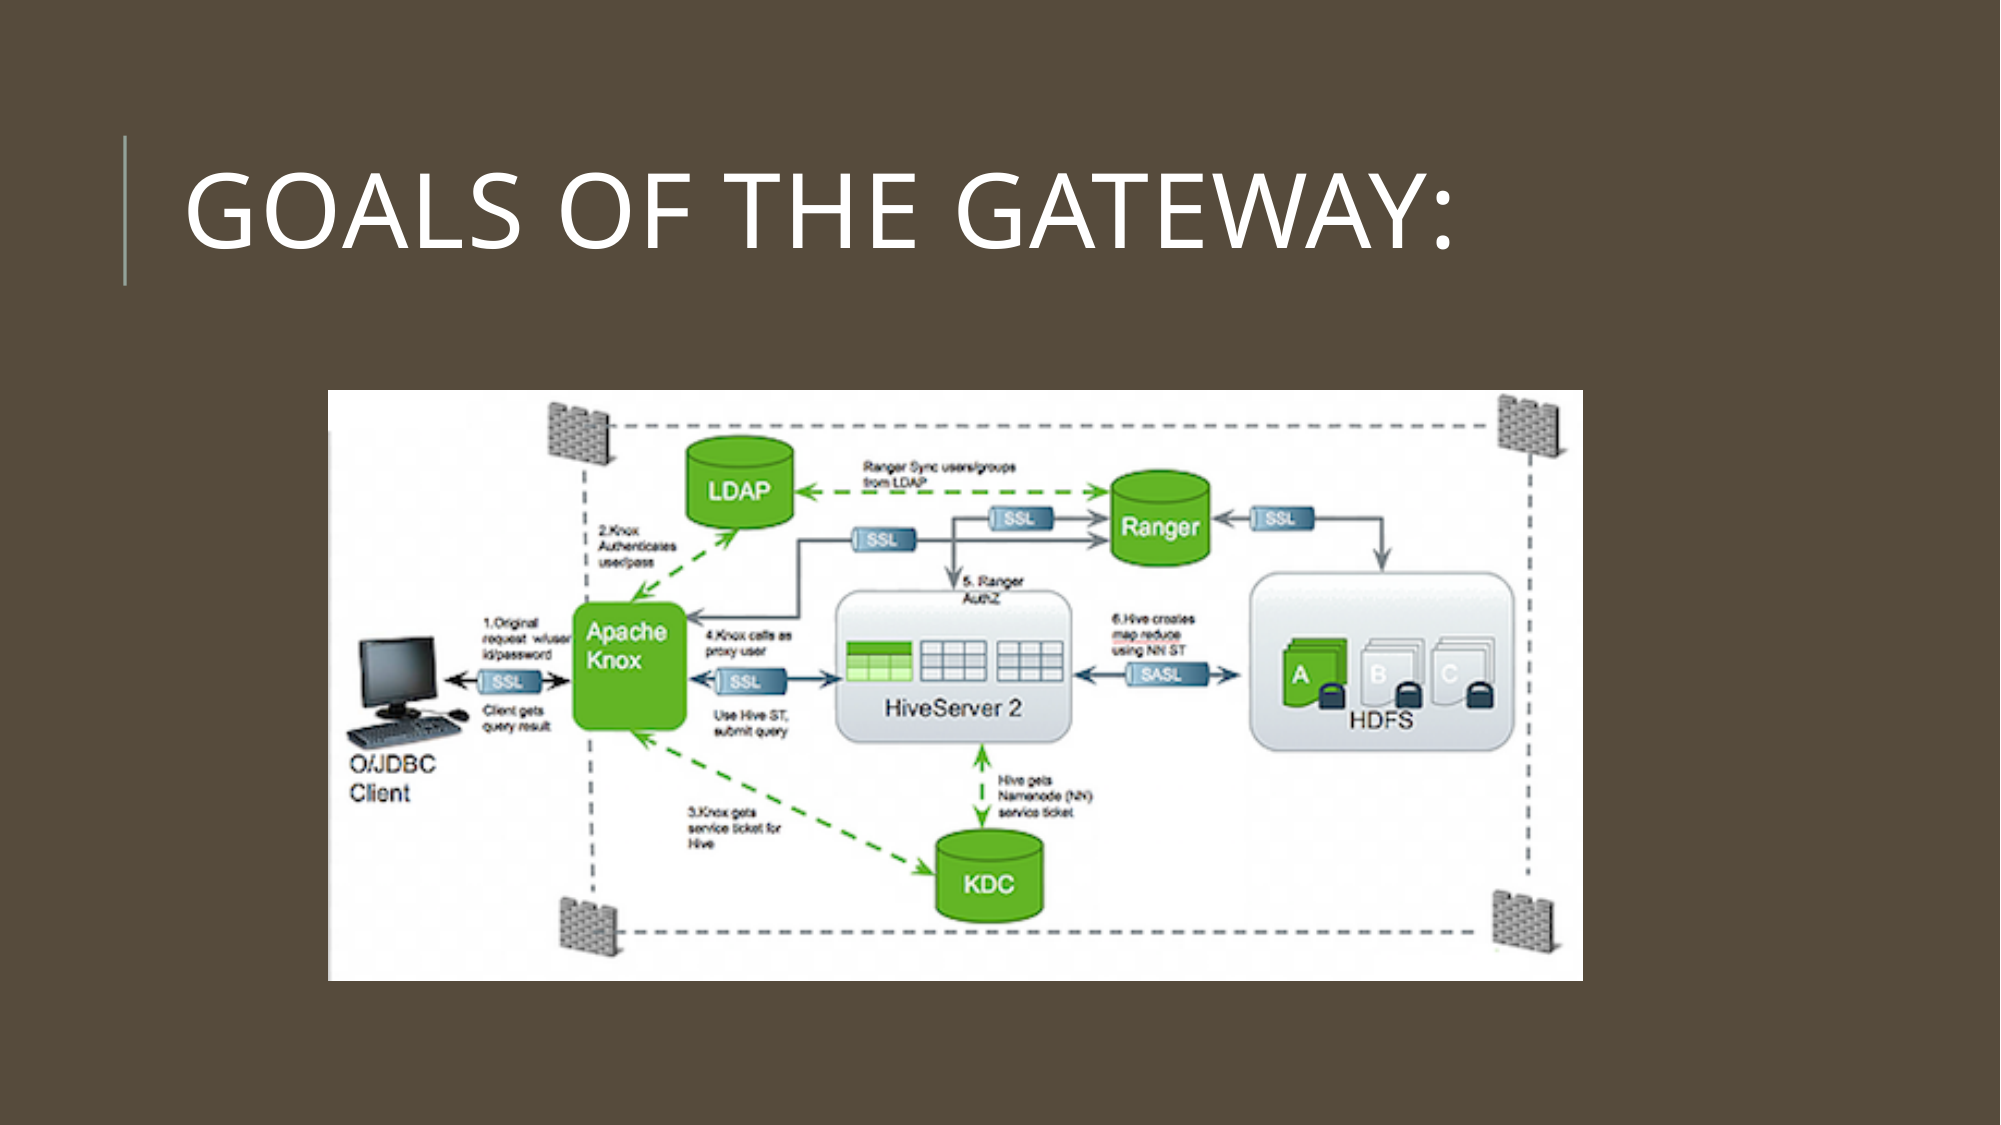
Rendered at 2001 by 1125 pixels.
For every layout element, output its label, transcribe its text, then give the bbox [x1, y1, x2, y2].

title goals of the gateway: [168, 96, 1763, 342]
picture [328, 390, 1583, 981]
